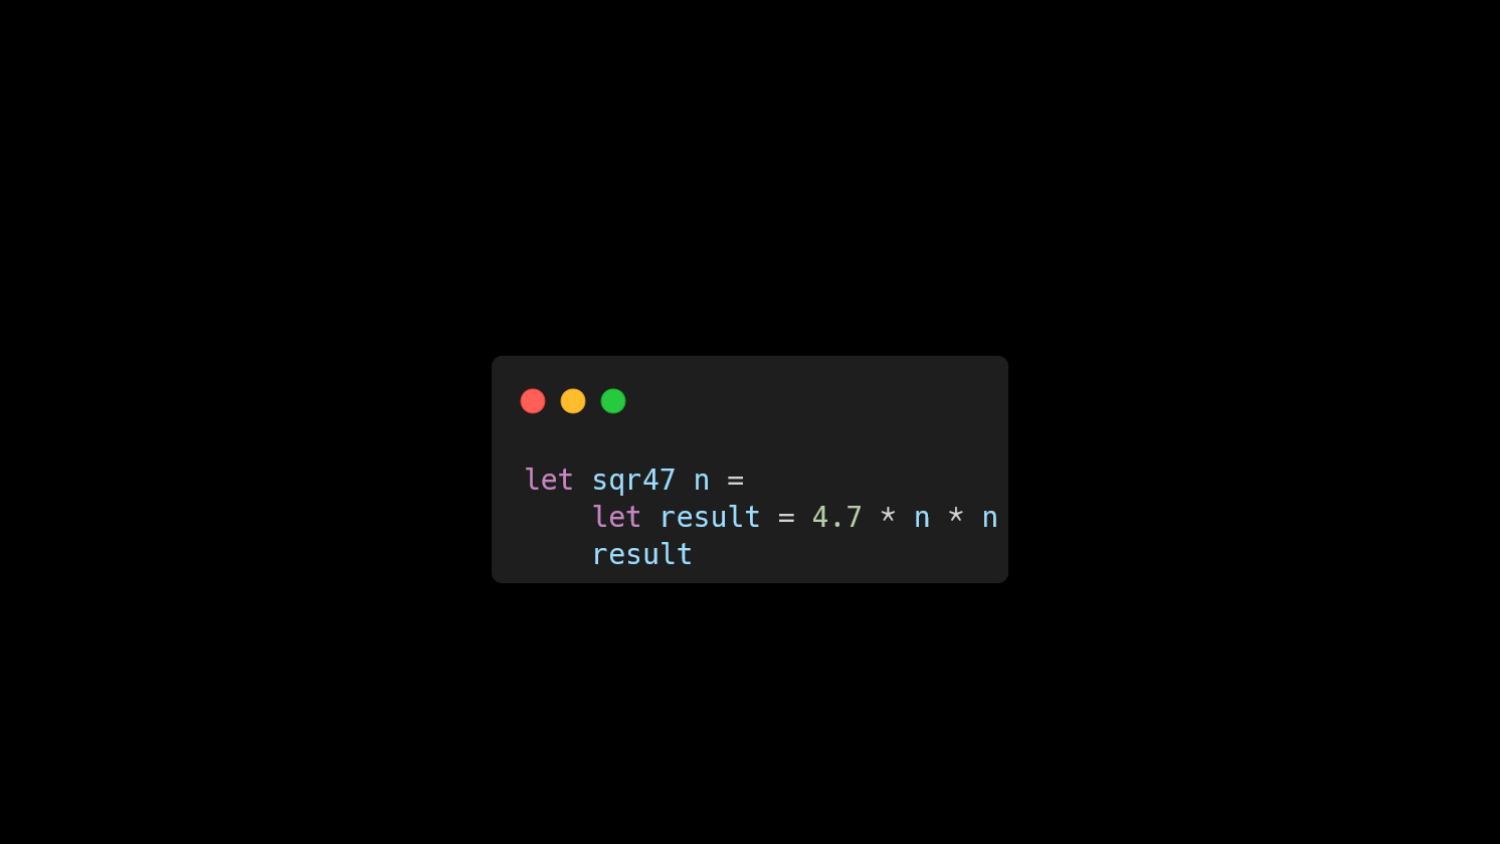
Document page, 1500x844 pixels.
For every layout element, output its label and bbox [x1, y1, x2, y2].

picture [379, 243, 1121, 696]
